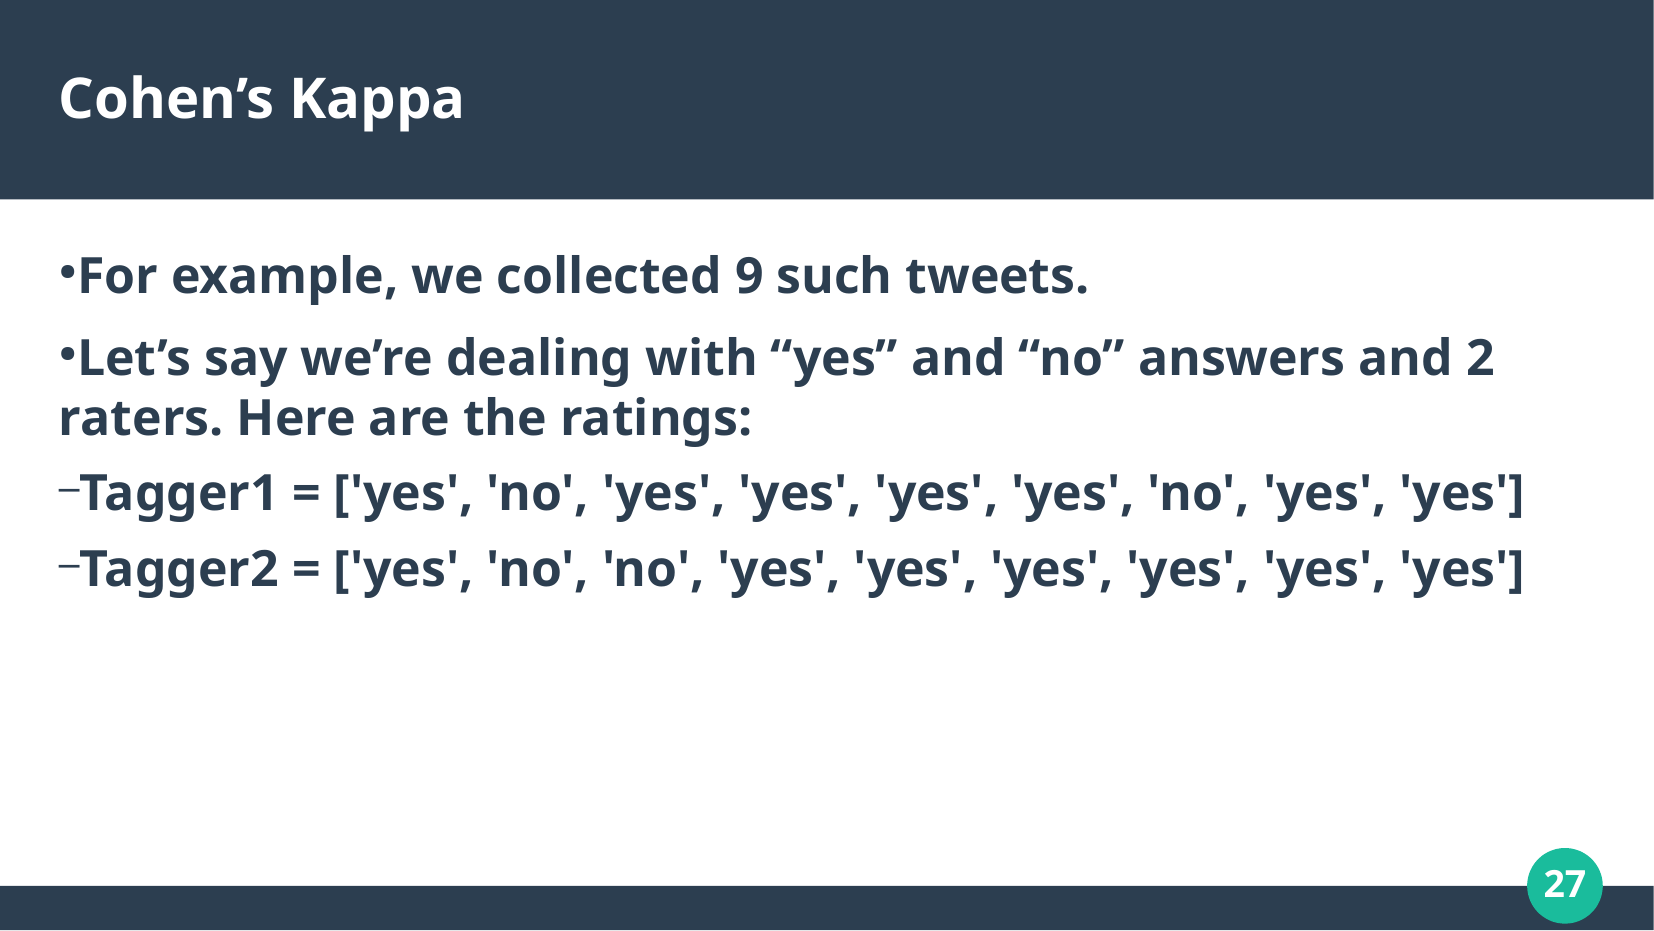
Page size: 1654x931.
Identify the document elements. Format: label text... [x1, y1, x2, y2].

list For example, we collected 9 such tweets. Let’s say we’re dealing with “yes” and “no” answers and 2 raters. Here are the ratings: Tagger1 = ['yes', 'no', 'yes', 'yes', 'yes', 'yes', 'no', 'yes', 'yes'] Tagger2 = ['yes', 'no', 'no', 'yes', 'yes', 'yes', 'yes', 'yes', 'yes'] [59, 243, 1595, 864]
title Cohen’s Kappa [59, 37, 1595, 155]
